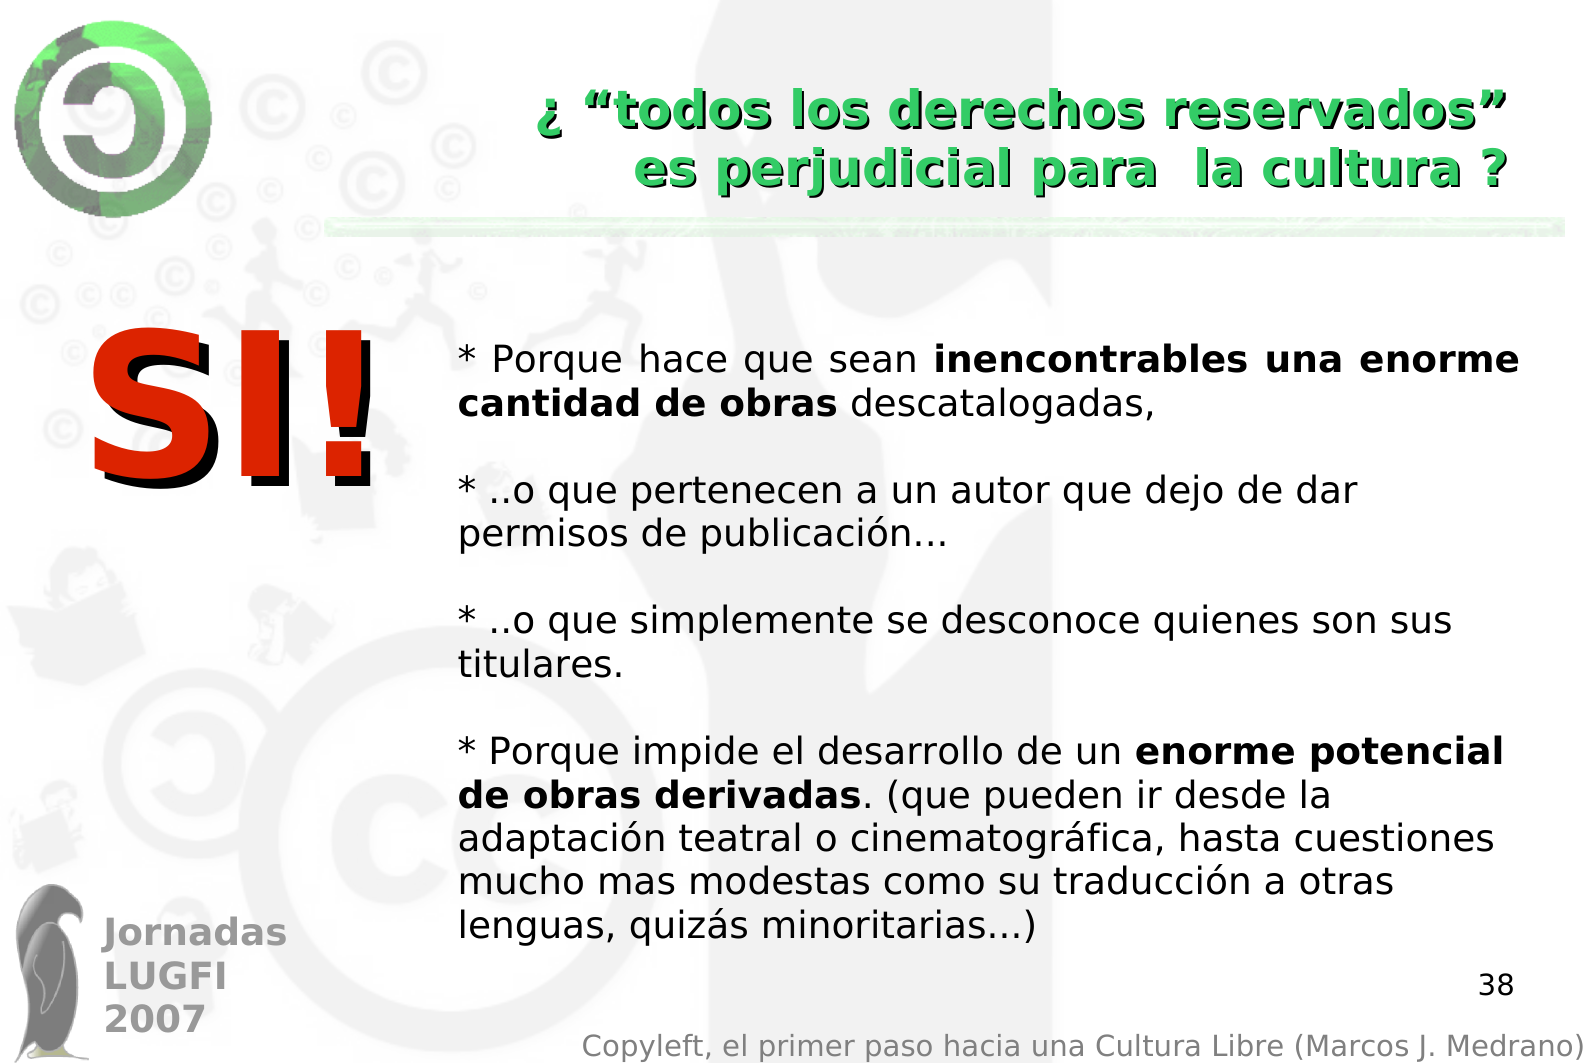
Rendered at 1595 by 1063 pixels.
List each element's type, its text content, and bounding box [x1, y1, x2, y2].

text_box * Porque hace que sean inencontrables una enorme cantidad de obras descatalogadas, * ..o que pertenecen a un autor que dejo de dar permisos de publicación... * ..o que simplemente se desconoce quienes son sus titulares. * Porque impide el desarrollo de un enorme potencial de obras derivadas. (que pueden ir desde la adaptación teatral o cinematográfica, hasta cuestiones mucho mas modestas como su traducción a otras lenguas, quizás minoritarias...) [442, 330, 1536, 999]
text_box ¿ “todos los derechos reservados” es perjudicial para la cultura ? [519, 73, 1595, 205]
text_box SI! [64, 283, 408, 556]
